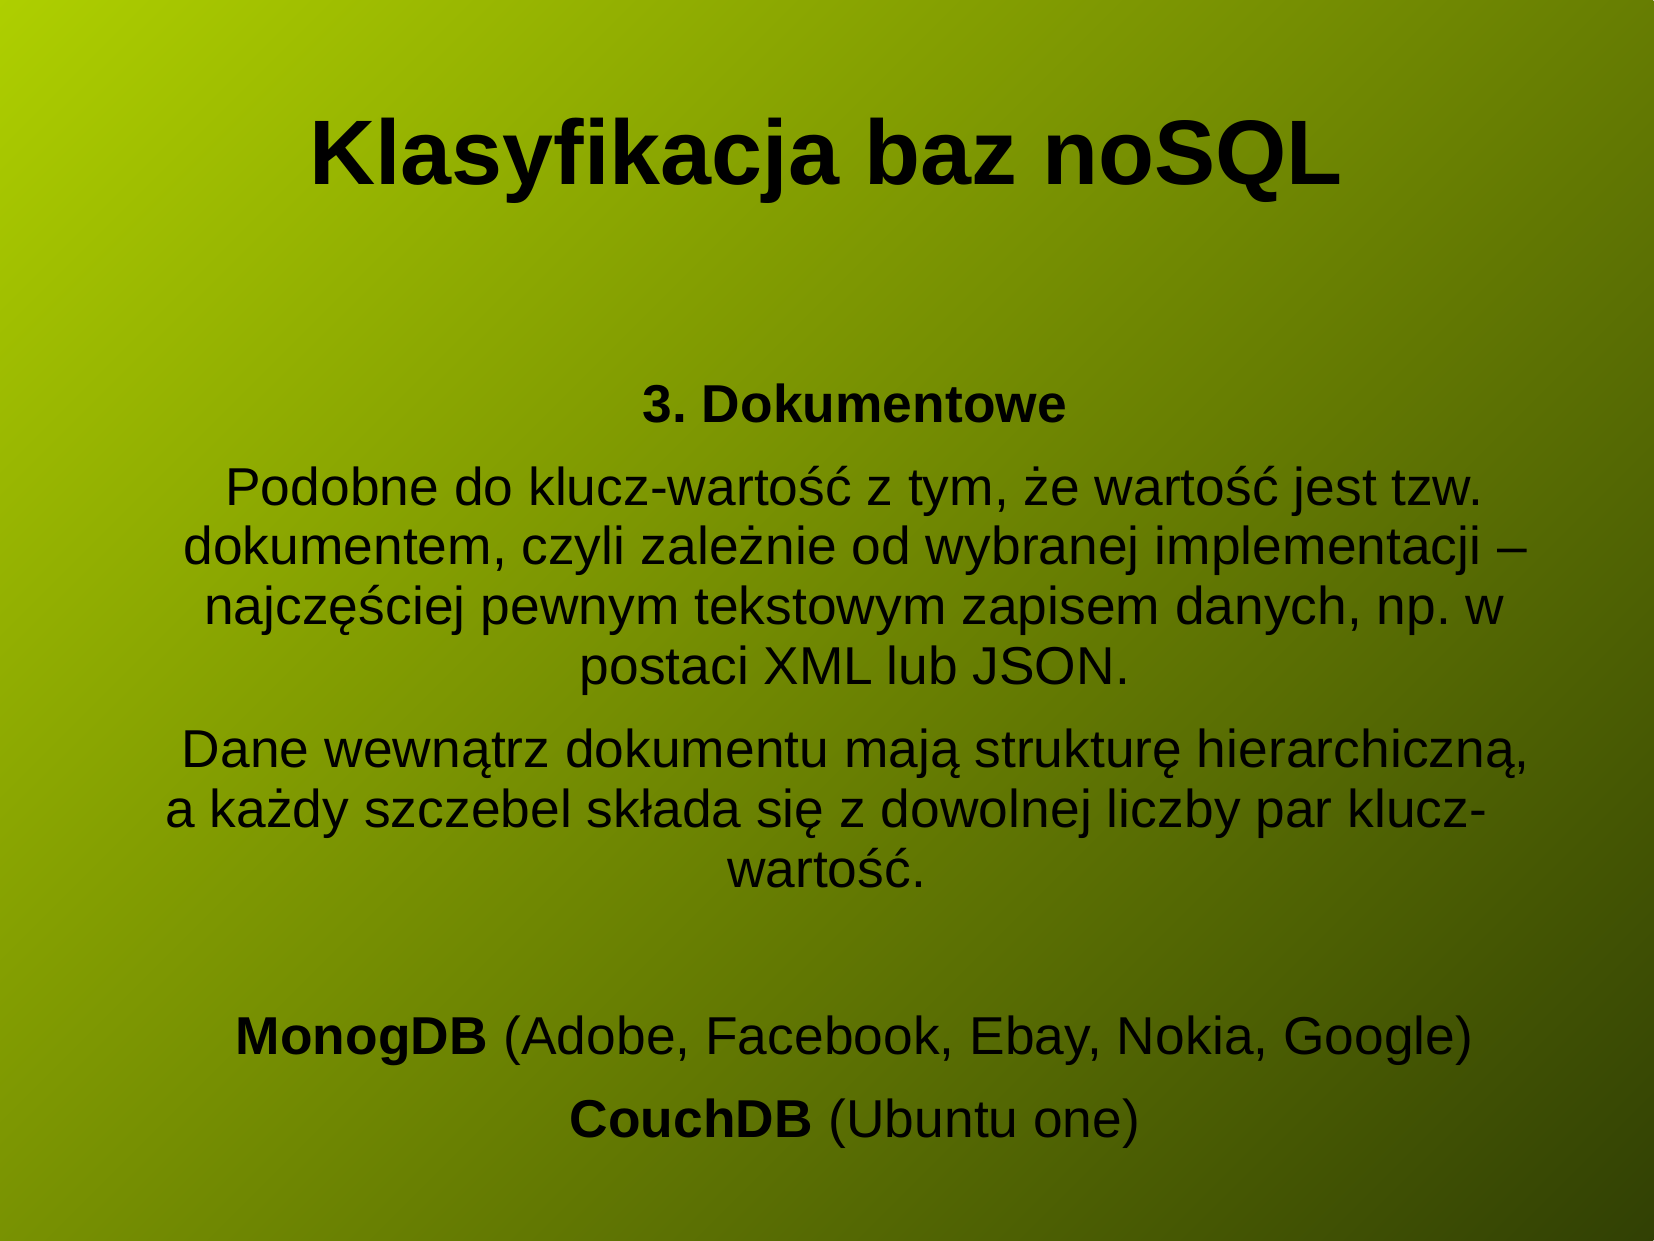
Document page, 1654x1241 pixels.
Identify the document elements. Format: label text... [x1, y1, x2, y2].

title Klasyfikacja baz noSQL [82, 49, 1571, 257]
list 3. Dokumentowe Podobne do klucz-wartość z tym, że wartość jest tzw. dokumentem, czyli zależnie od wybranej implementacji – najczęściej pewnym tekstowym zapisem danych, np. w postaci XML lub JSON. Dane wewnątrz dokumentu mają strukturę hierarchiczną, a każdy szczebel składa się z dowolnej liczby par klucz-wartość. MonogDB (Adobe, Facebook, Ebay, Nokia, Google) CouchDB (Ubuntu one) [82, 290, 1571, 1158]
